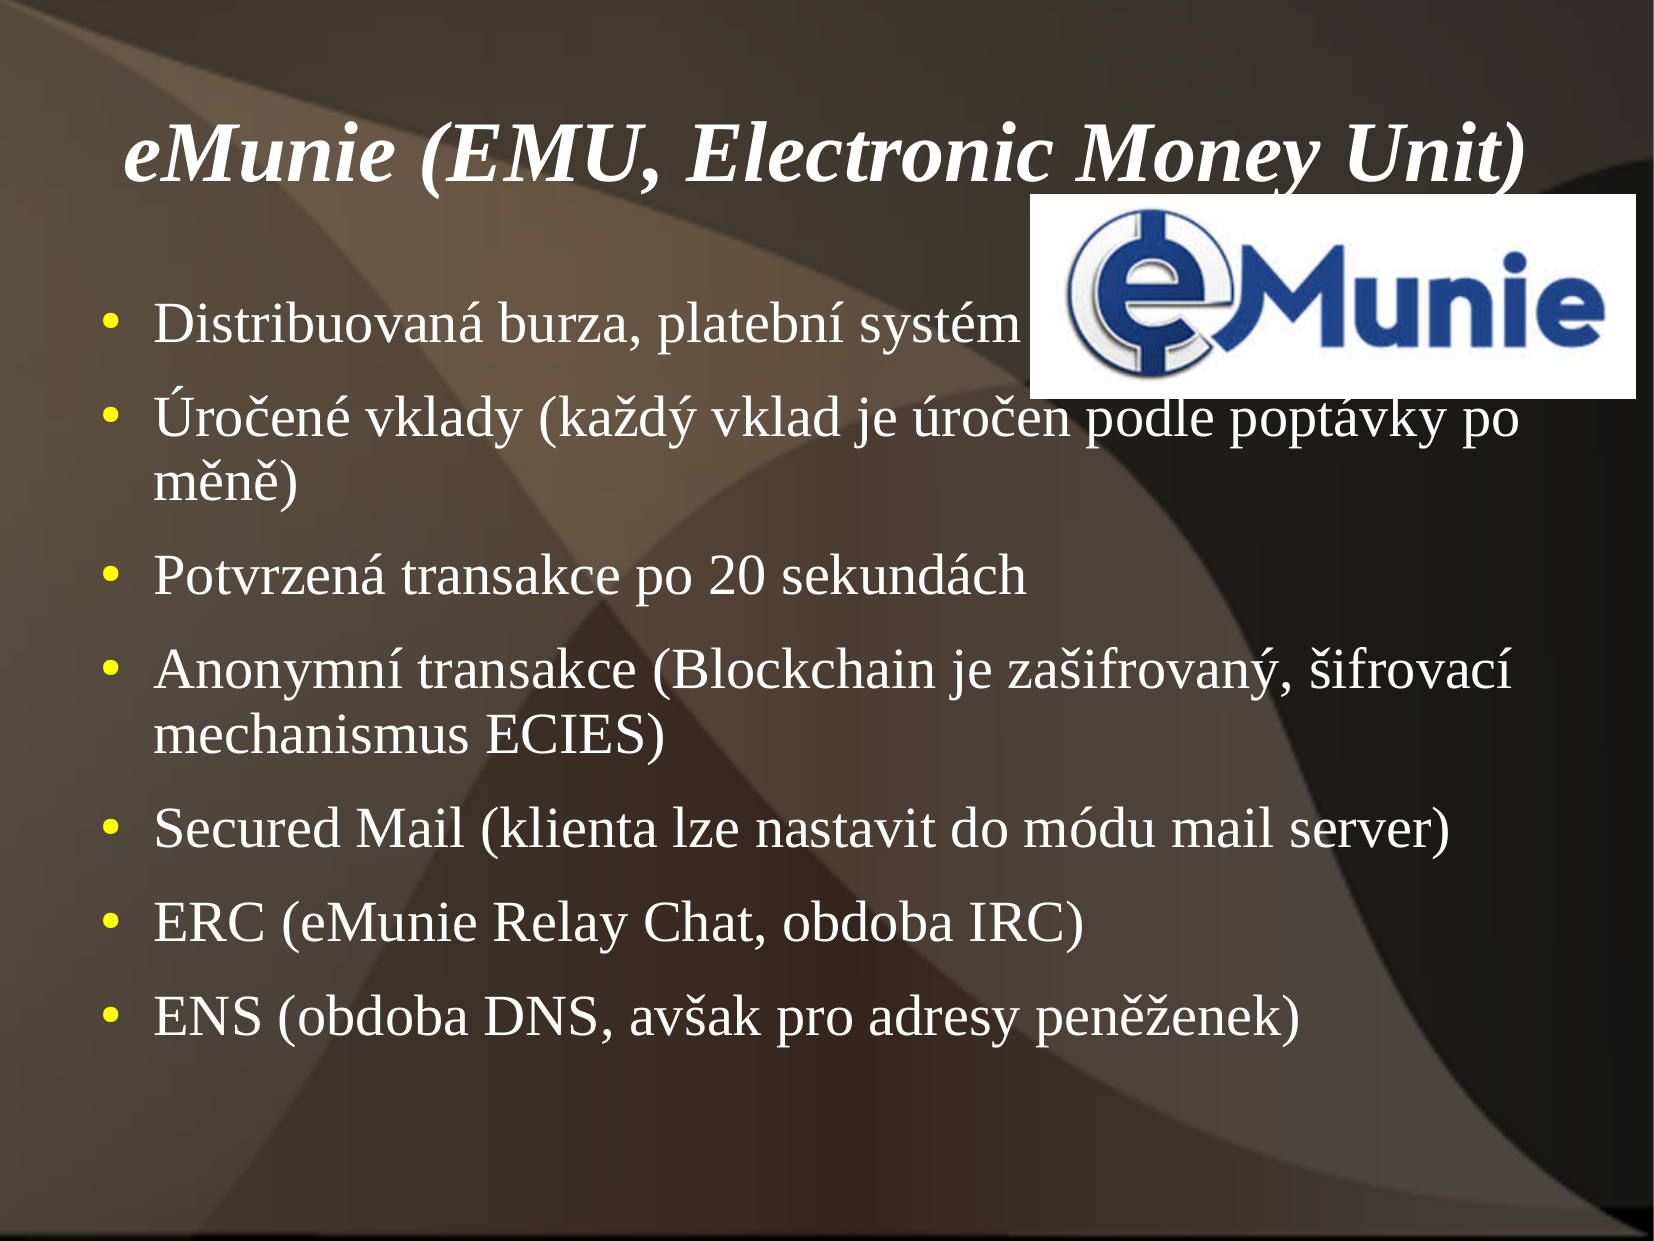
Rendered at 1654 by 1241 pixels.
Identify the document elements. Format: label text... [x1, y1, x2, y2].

picture [0, 0, 1654, 1241]
title eMunie (EMU, Electronic Money Unit) [82, 49, 1571, 257]
list Distribuovaná burza, platební systém Úročené vklady (každý vklad je úročen podle poptávky po měně) Potvrzená transakce po 20 sekundách Anonymní transakce (Blockchain je zašifrovaný, šifrovací mechanismus ECIES) Secured Mail (klienta lze nastavit do módu mail server) ERC (eMunie Relay Chat, obdoba IRC) ENS (obdoba DNS, avšak pro adresy peněženek) [82, 290, 1571, 1152]
